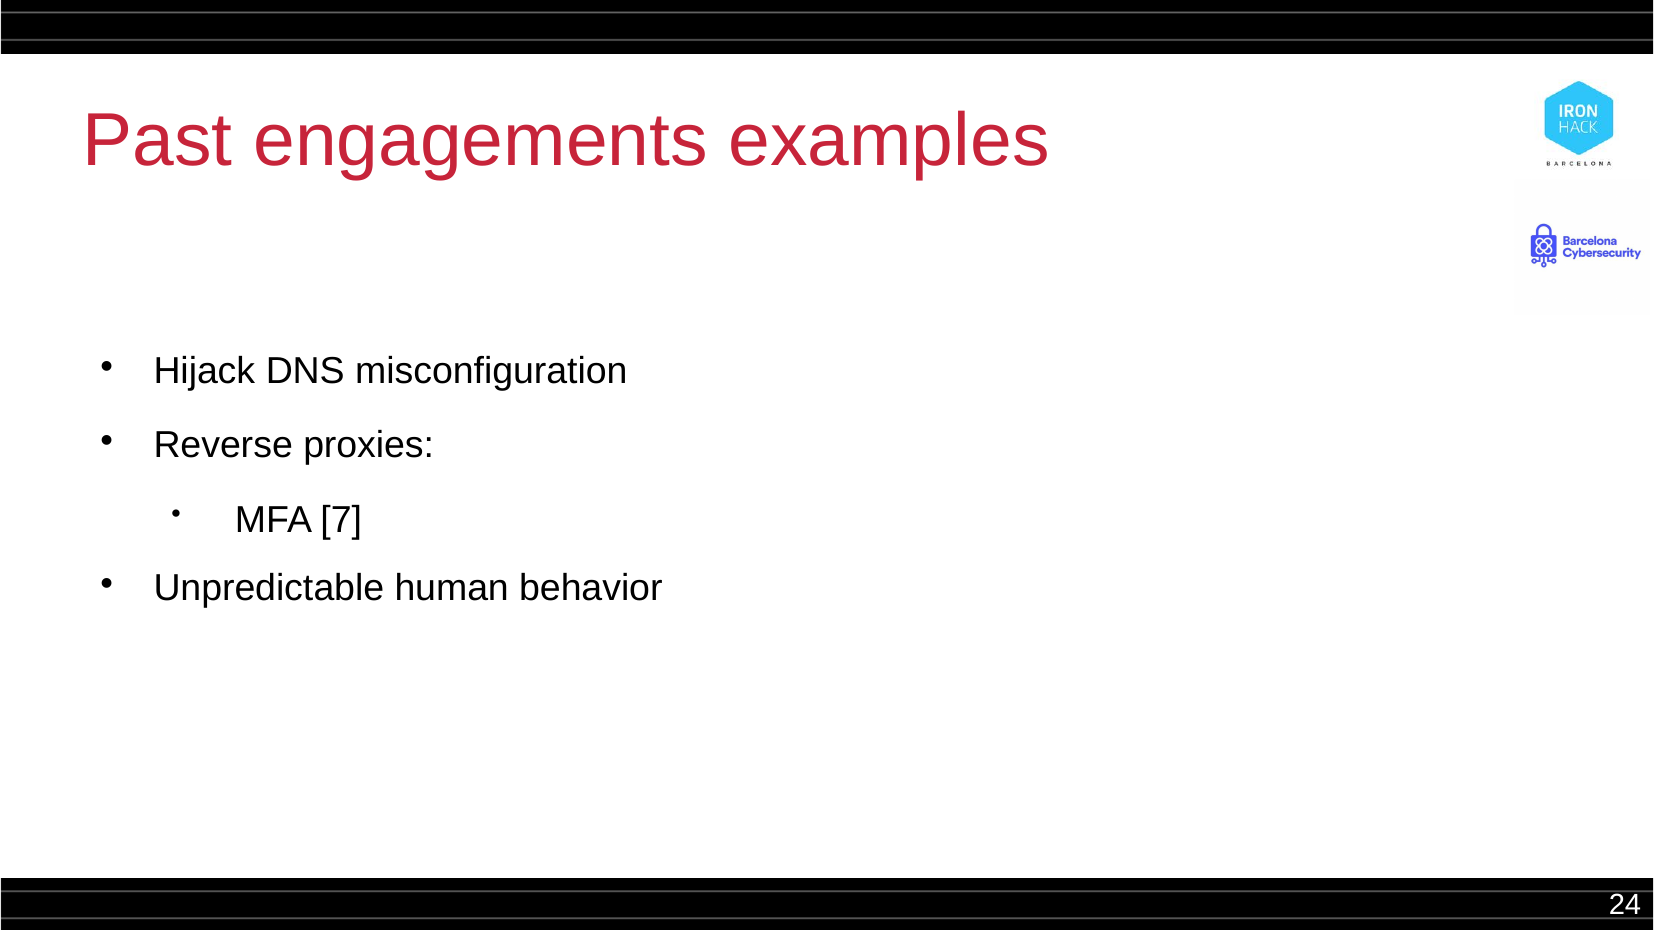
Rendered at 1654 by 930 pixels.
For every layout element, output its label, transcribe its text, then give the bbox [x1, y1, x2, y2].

text_box Past engagements examples [82, 57, 1571, 213]
text_box Hijack DNS misconfiguration Reverse proxies: MFA [7] Unpredictable human behavior [82, 271, 1571, 757]
picture [0, 878, 1654, 930]
picture [1514, 67, 1650, 315]
picture [0, 0, 1654, 54]
